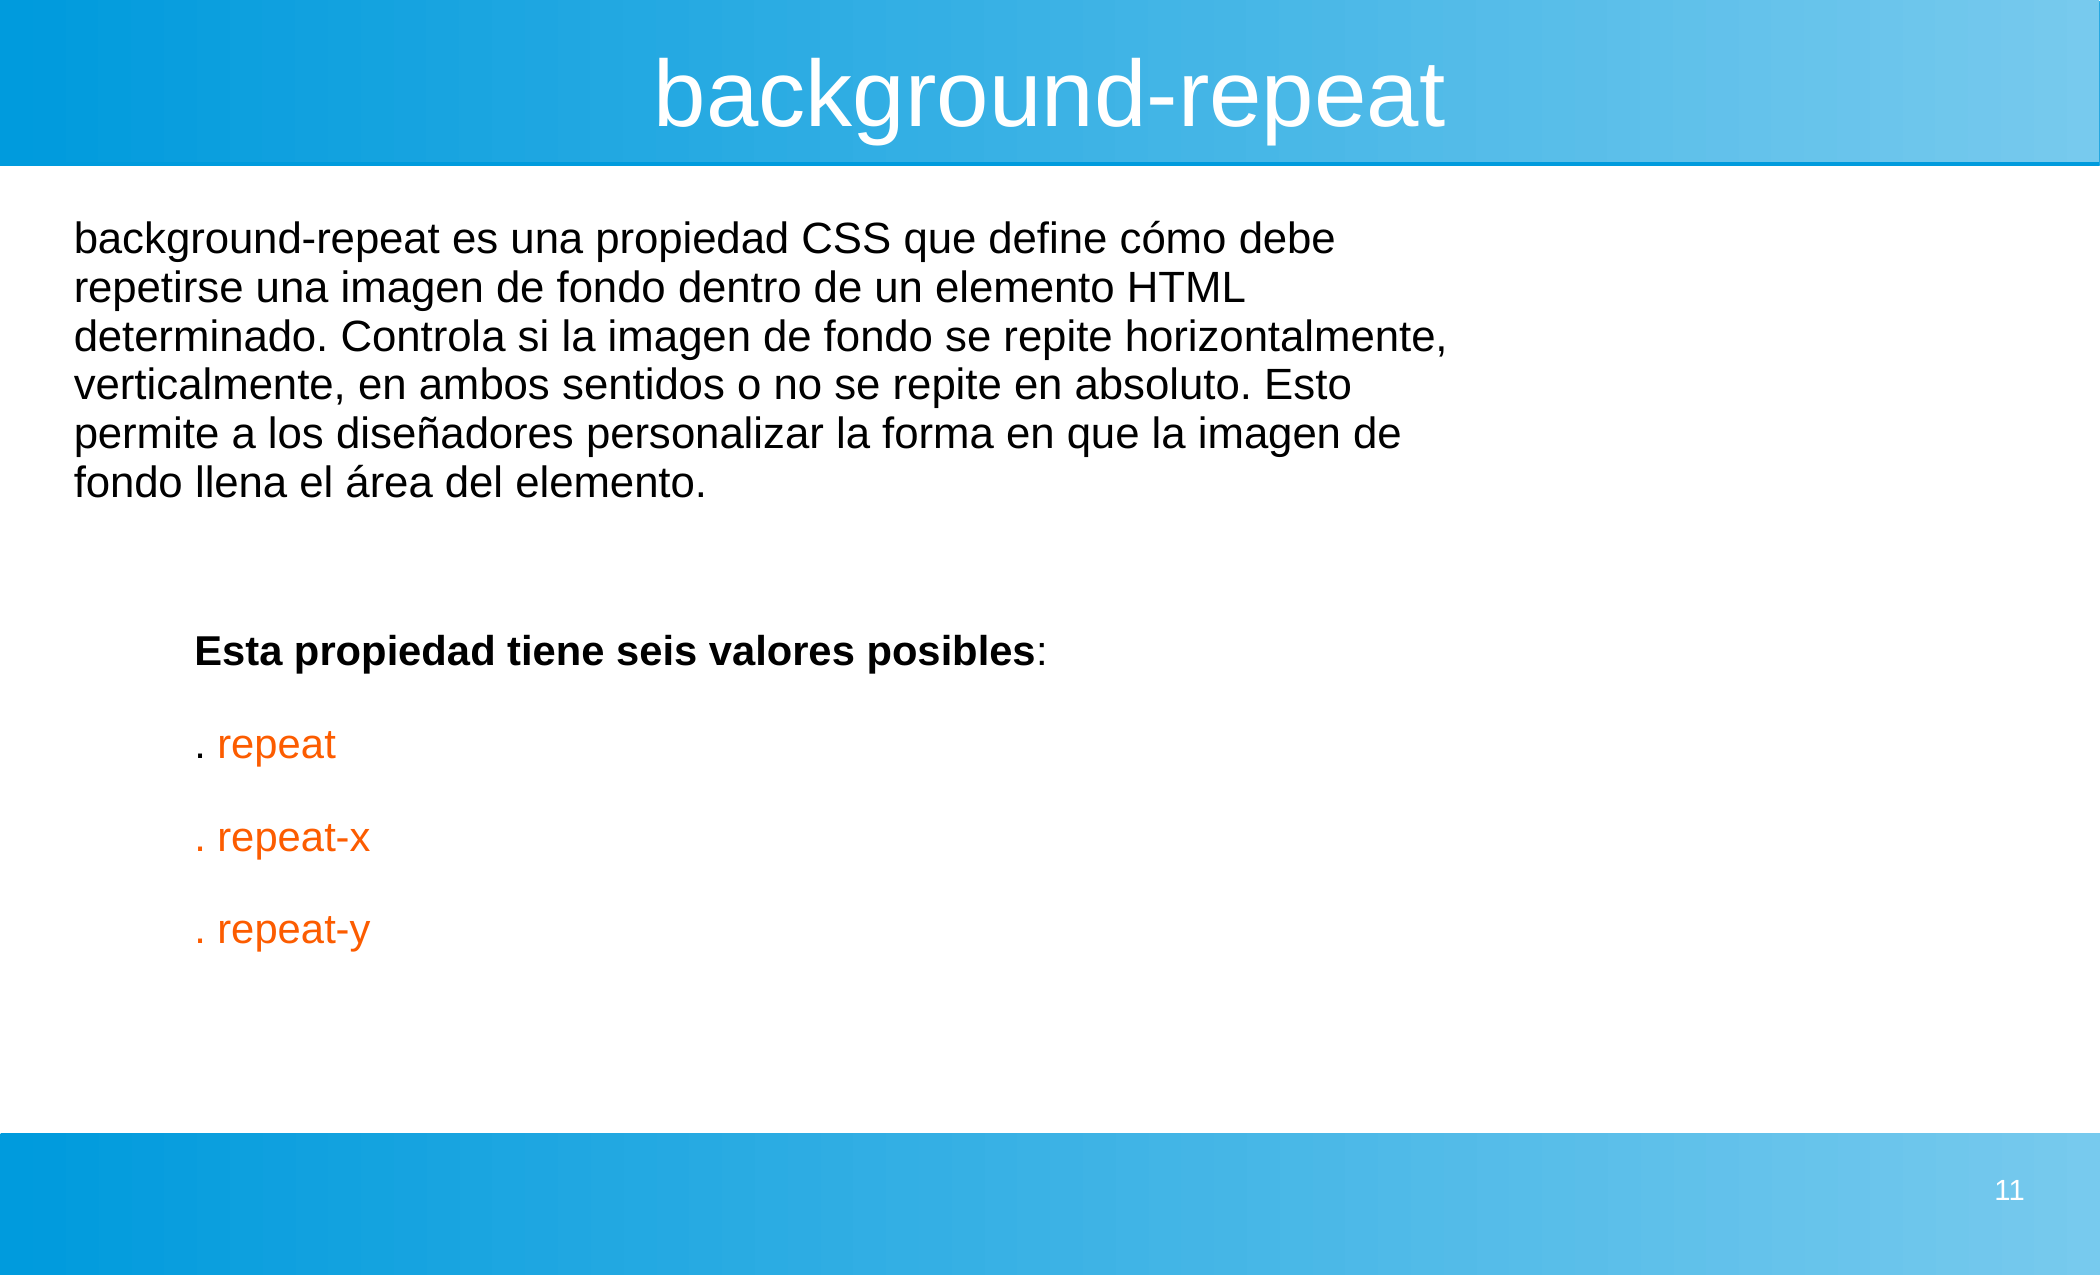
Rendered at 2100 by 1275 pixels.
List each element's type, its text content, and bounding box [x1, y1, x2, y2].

text_box background-repeat es una propiedad CSS que define cómo debe repetirse una imagen de fondo dentro de un elemento HTML determinado. Controla si la imagen de fondo se repite horizontalmente, verticalmente, en ambos sentidos o no se repite en absoluto. Esto permite a los diseñadores personalizar la forma en que la imagen de fondo llena el área del elemento. [59, 206, 1506, 827]
text_box Esta propiedad tiene seis valores posibles: . repeat . repeat-x . repeat-y [179, 620, 1063, 1034]
title background-repeat [74, 40, 2025, 148]
